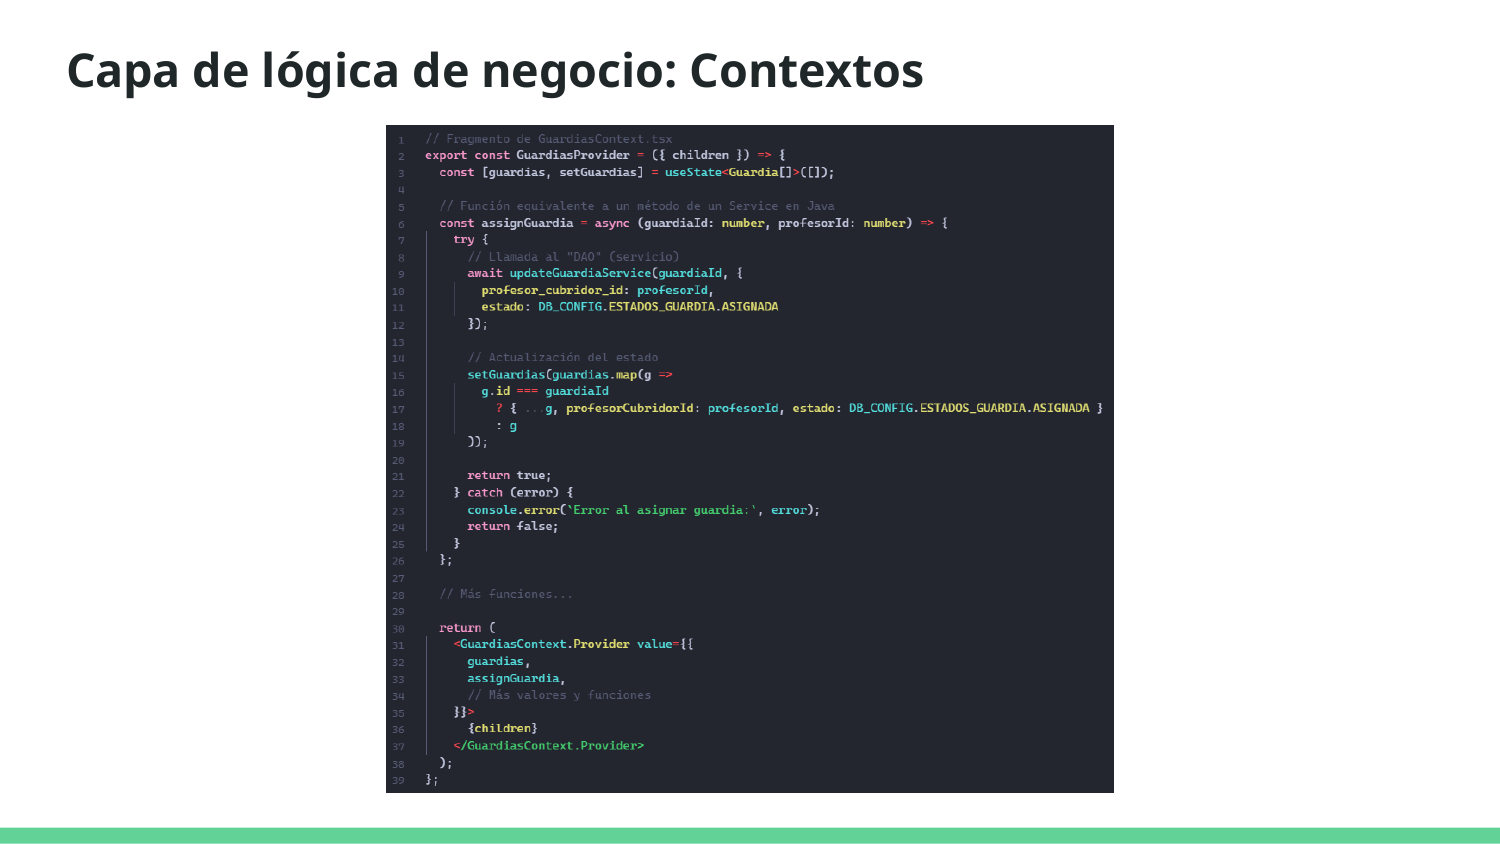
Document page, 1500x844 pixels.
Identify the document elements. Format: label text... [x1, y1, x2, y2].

picture [386, 125, 1114, 793]
title Capa de lógica de negocio: Contextos [51, 22, 1449, 117]
